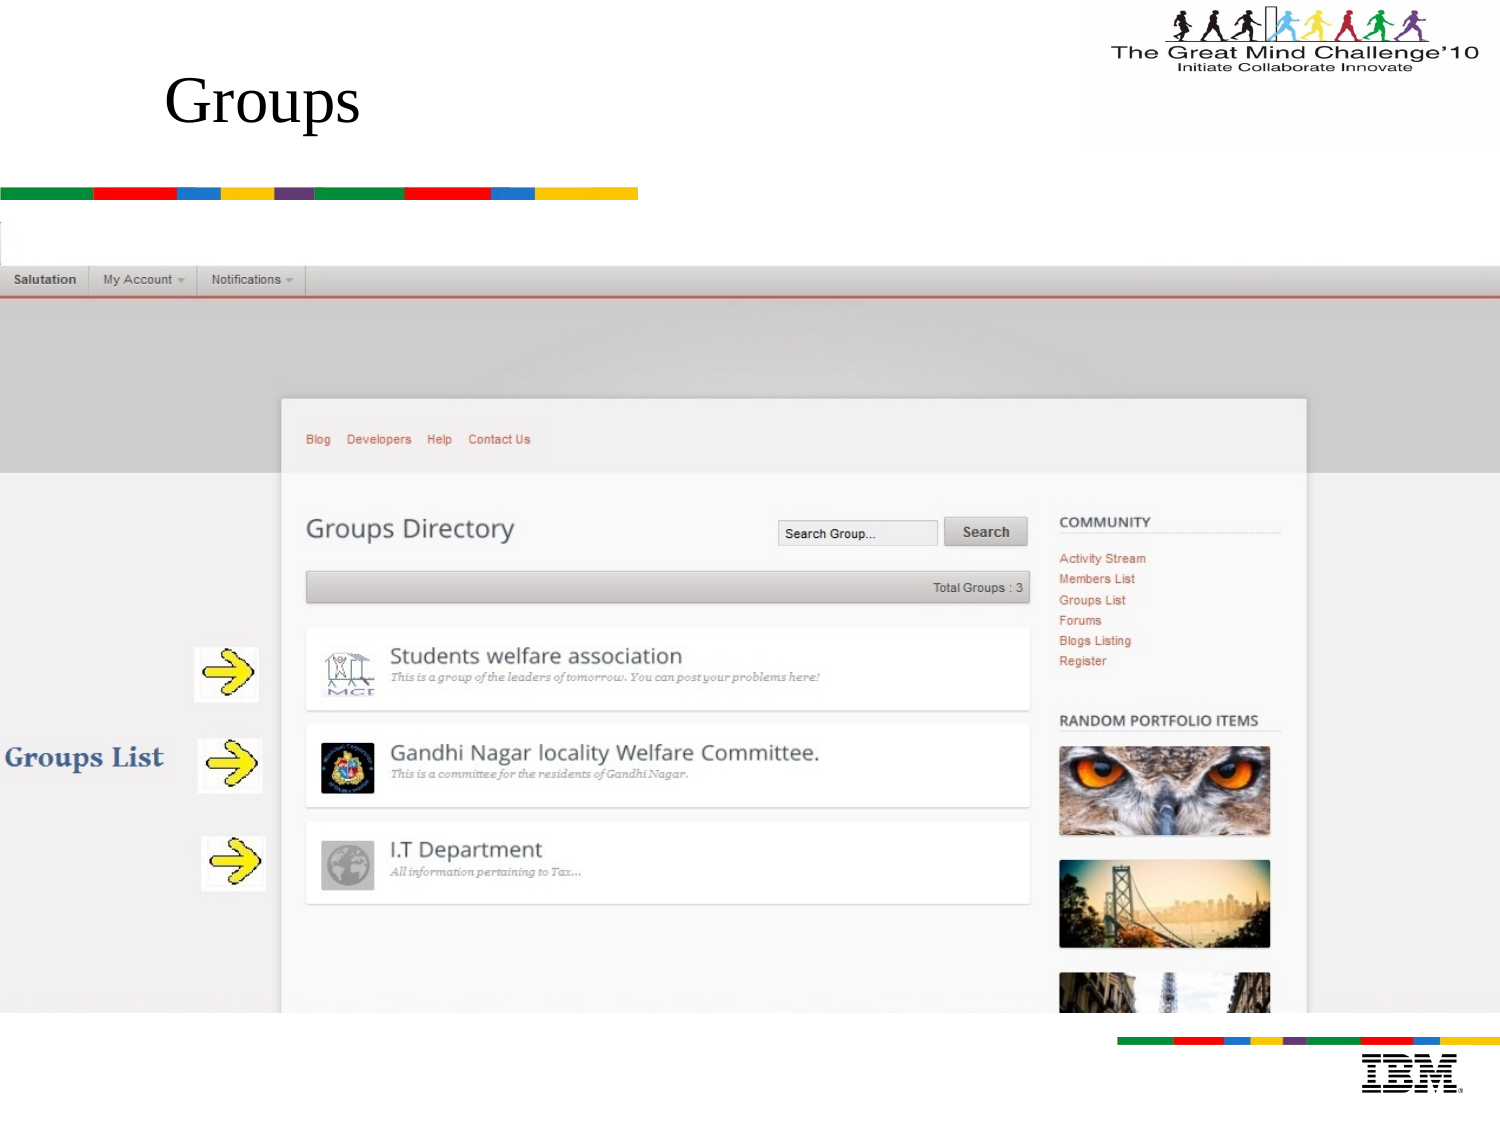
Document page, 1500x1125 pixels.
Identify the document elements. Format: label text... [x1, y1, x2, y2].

picture [1117, 1037, 1500, 1045]
picture [0, 222, 1500, 1013]
text_box Groups [150, 55, 377, 188]
picture [1087, 0, 1500, 150]
picture [1362, 1054, 1463, 1093]
picture [0, 187, 638, 200]
